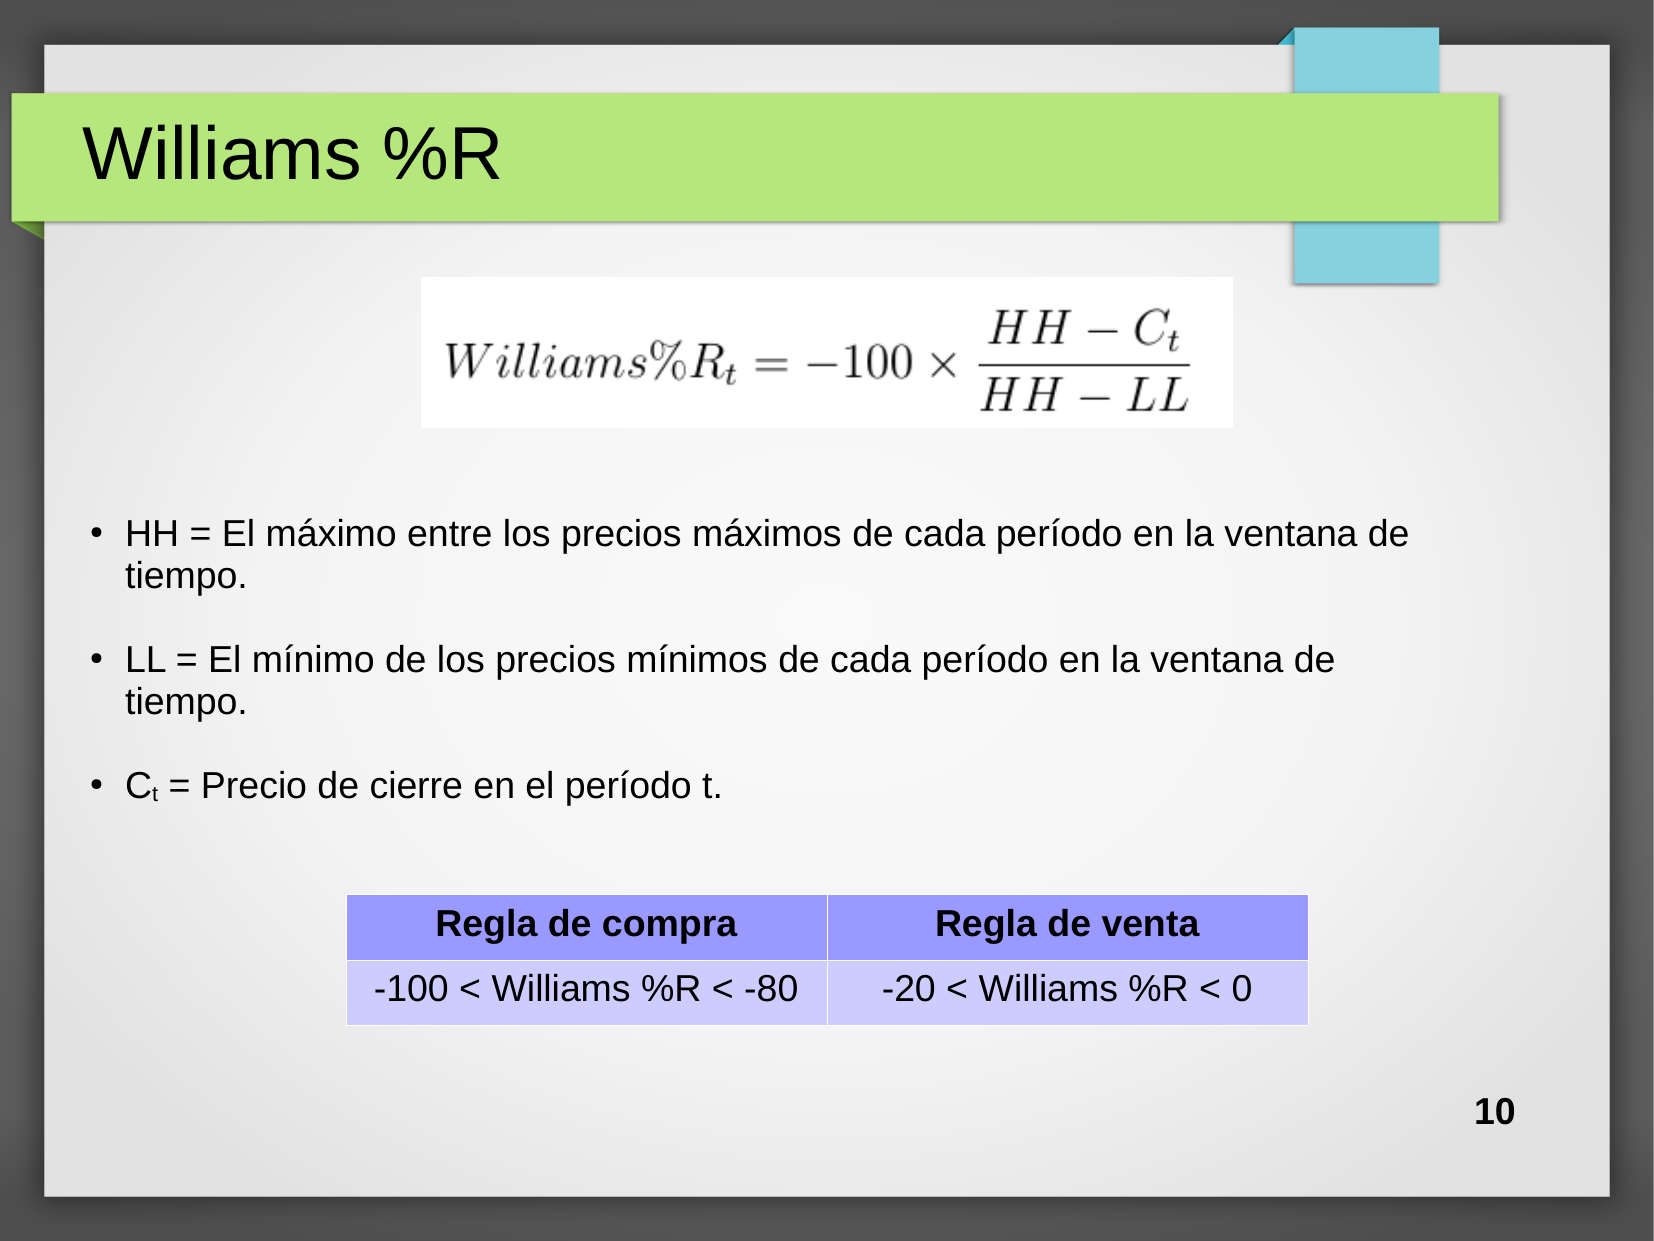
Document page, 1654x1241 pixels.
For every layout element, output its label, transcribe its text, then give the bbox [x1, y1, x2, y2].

text_box HH = El máximo entre los precios máximos de cada período en la ventana de tiempo. LL = El mínimo de los precios mínimos de cada período en la ventana de tiempo. Ct = Precio de cierre en el período t. [75, 505, 1426, 827]
table_header Regla de compra [347, 895, 827, 960]
table_cell -100 < Williams %R < -80 [347, 961, 827, 1025]
picture [0, 0, 1654, 1241]
text_box <number> [1459, 1083, 1654, 1154]
title Williams %R [82, 94, 1264, 213]
table_cell -20 < Williams %R < 0 [828, 961, 1308, 1025]
table_header Regla de venta [828, 895, 1308, 960]
